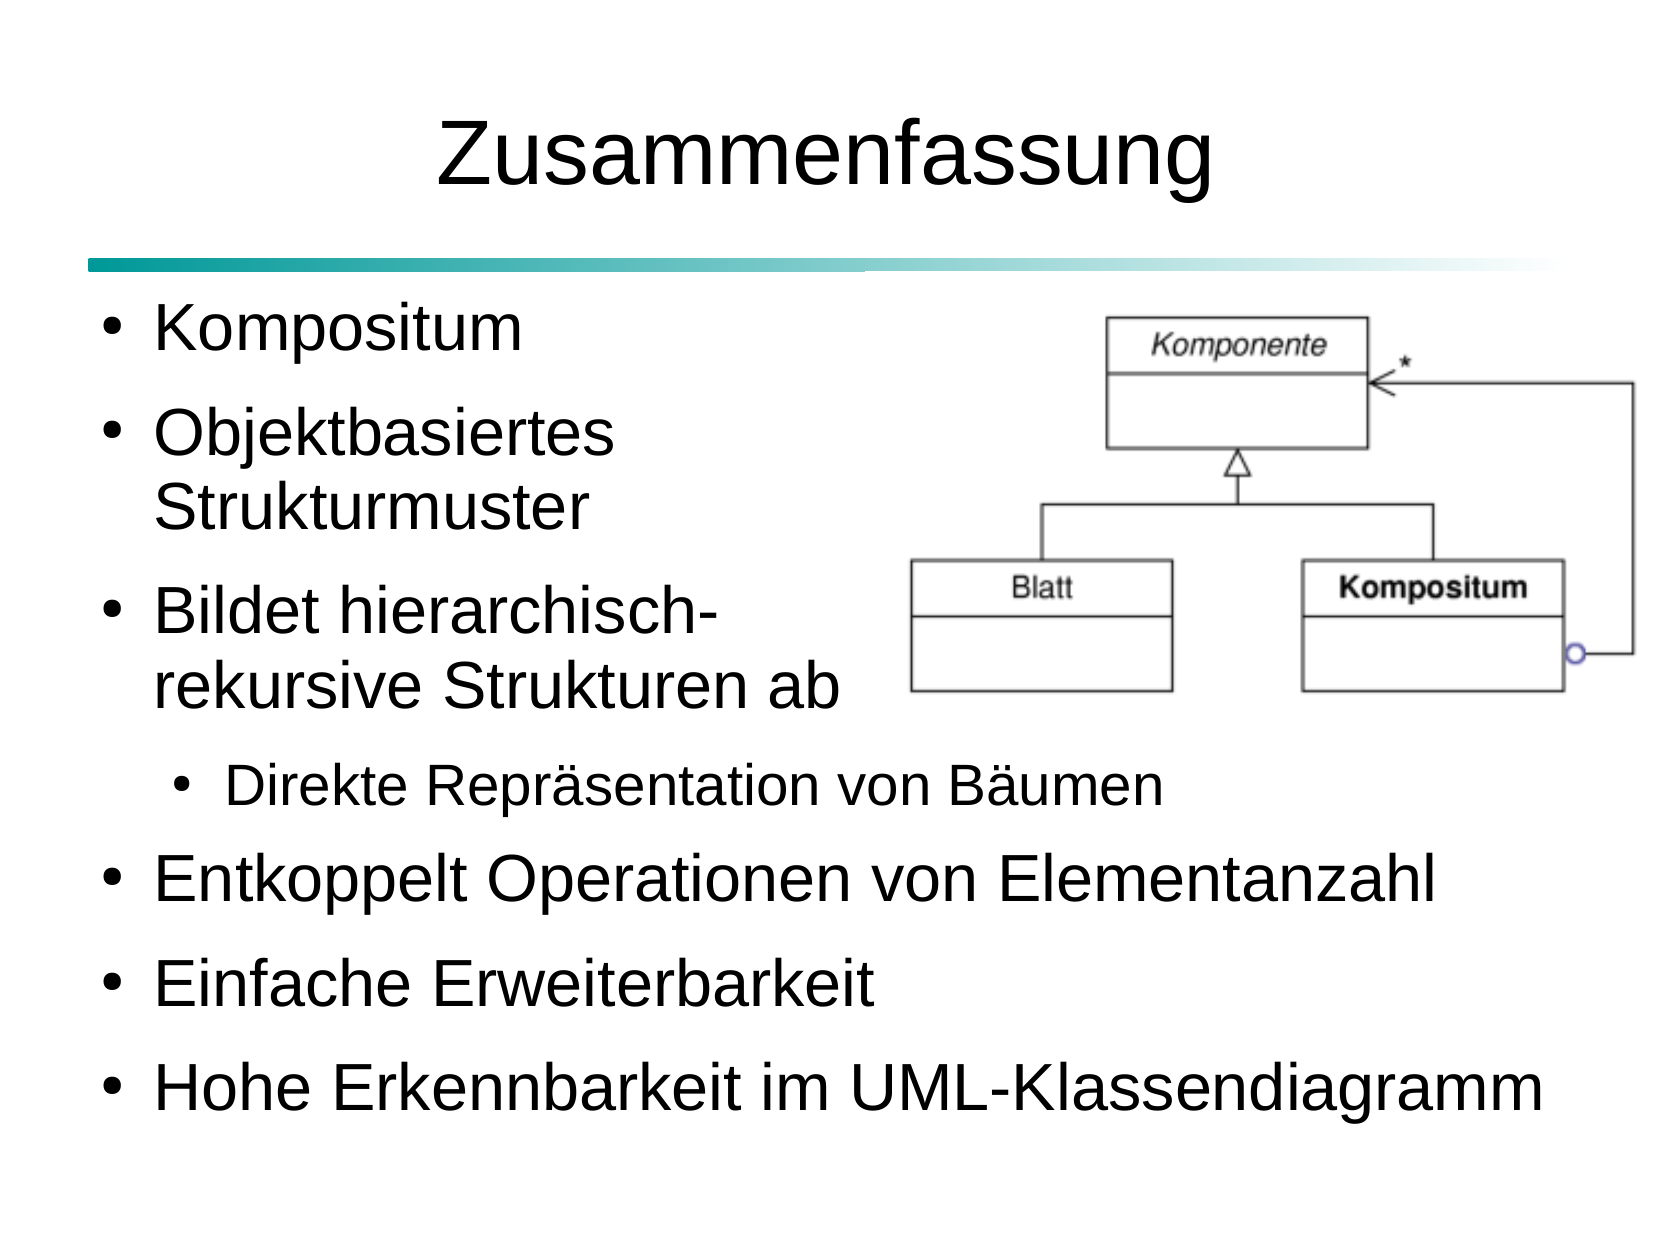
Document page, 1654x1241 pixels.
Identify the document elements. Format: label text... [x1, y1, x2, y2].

title Zusammenfassung [82, 56, 1571, 250]
picture [865, 271, 1641, 739]
list Kompositum Objektbasiertes Strukturmuster Bildet hierarchisch- rekursive Strukturen ab Direkte Repräsentation von Bäumen Entkoppelt Operationen von Elementanzahl Einfache Erweiterbarkeit Hohe Erkennbarkeit im UML-Klassendiagramm [82, 290, 1571, 1125]
